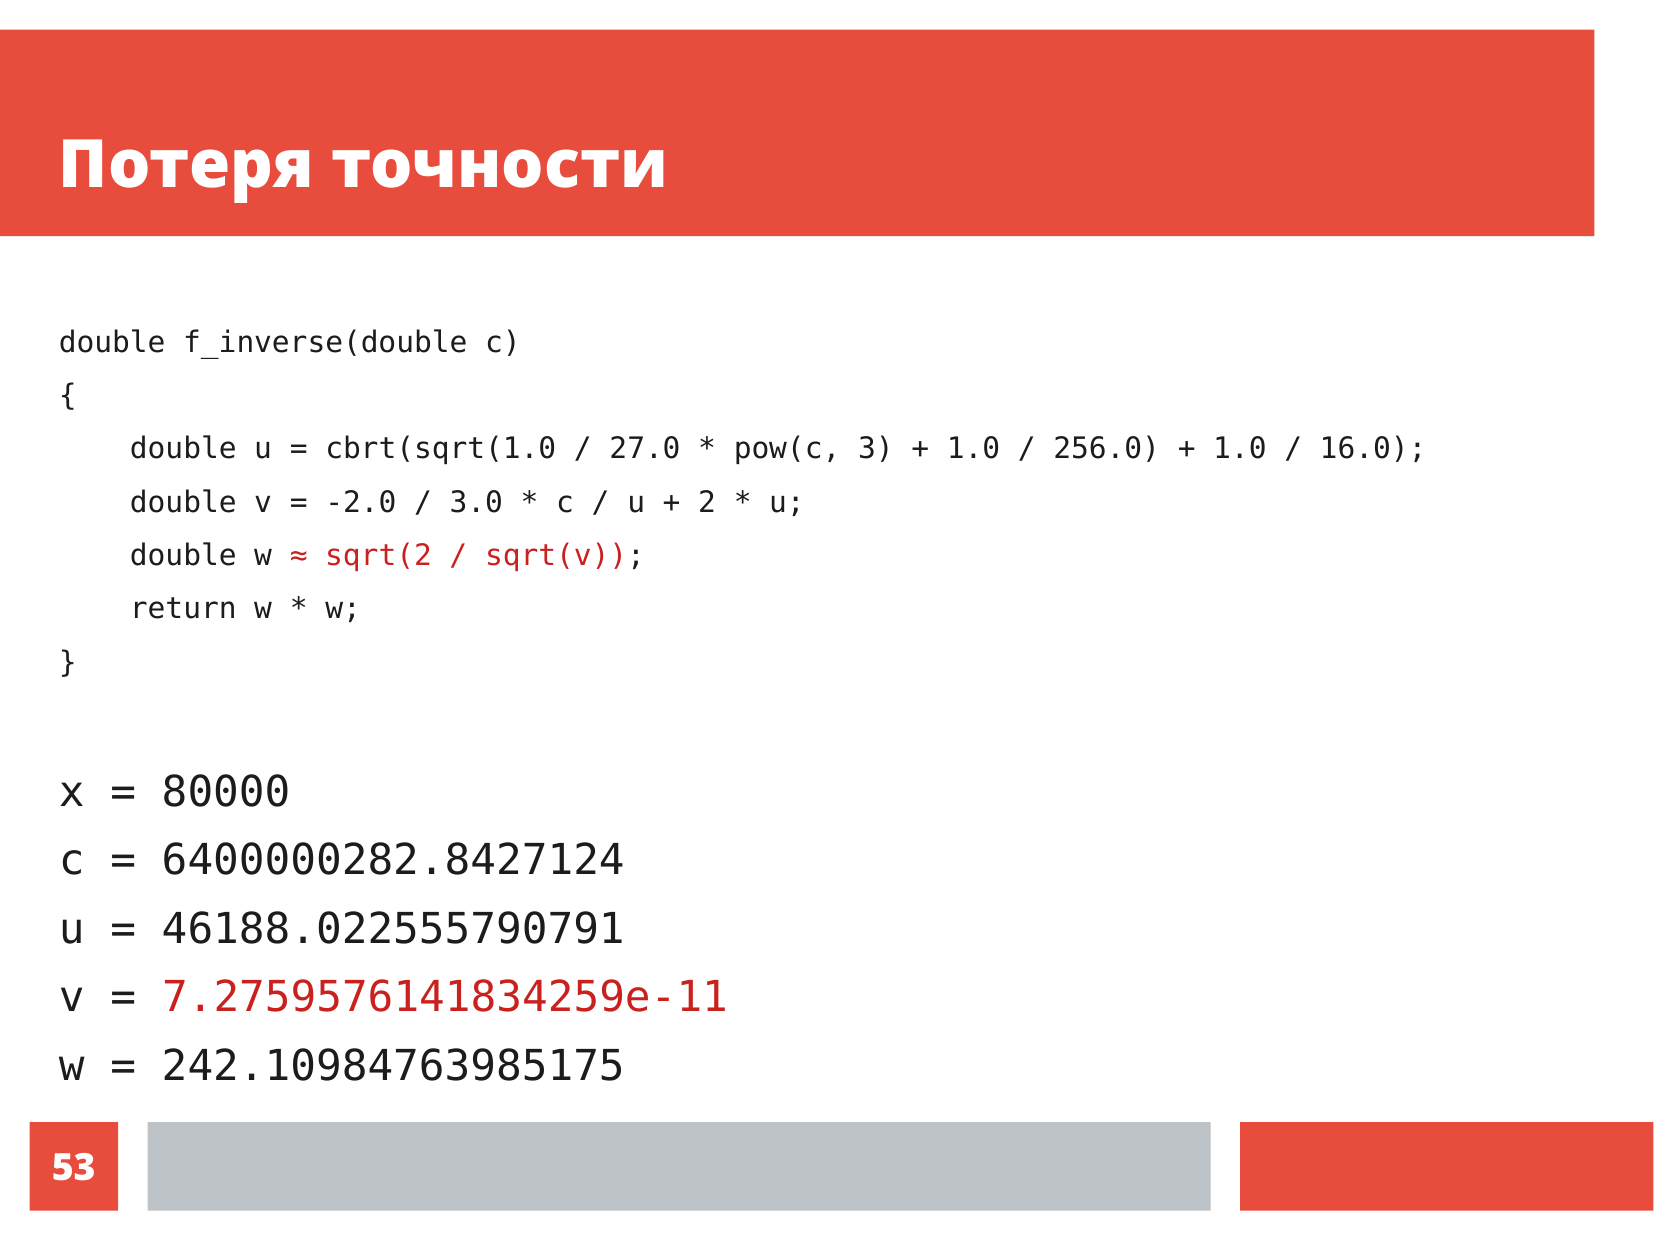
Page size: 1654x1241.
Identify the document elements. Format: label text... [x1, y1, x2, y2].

list double f_inverse(double c) { double u = cbrt(sqrt(1.0 / 27.0 * pow(c, 3) + 1.0 / 256.0) + 1.0 / 16.0); double v = -2.0 / 3.0 * c / u + 2 * u; double w ≈ sqrt(2 / sqrt(v)); return w * w; } x = 80000 c = 6400000282.8427124 u = 46188.022555790791 v = 7.2759576141834259e-11 w = 242.10984763985175 [59, 324, 1565, 1093]
title Потеря точности [59, 59, 1595, 207]
